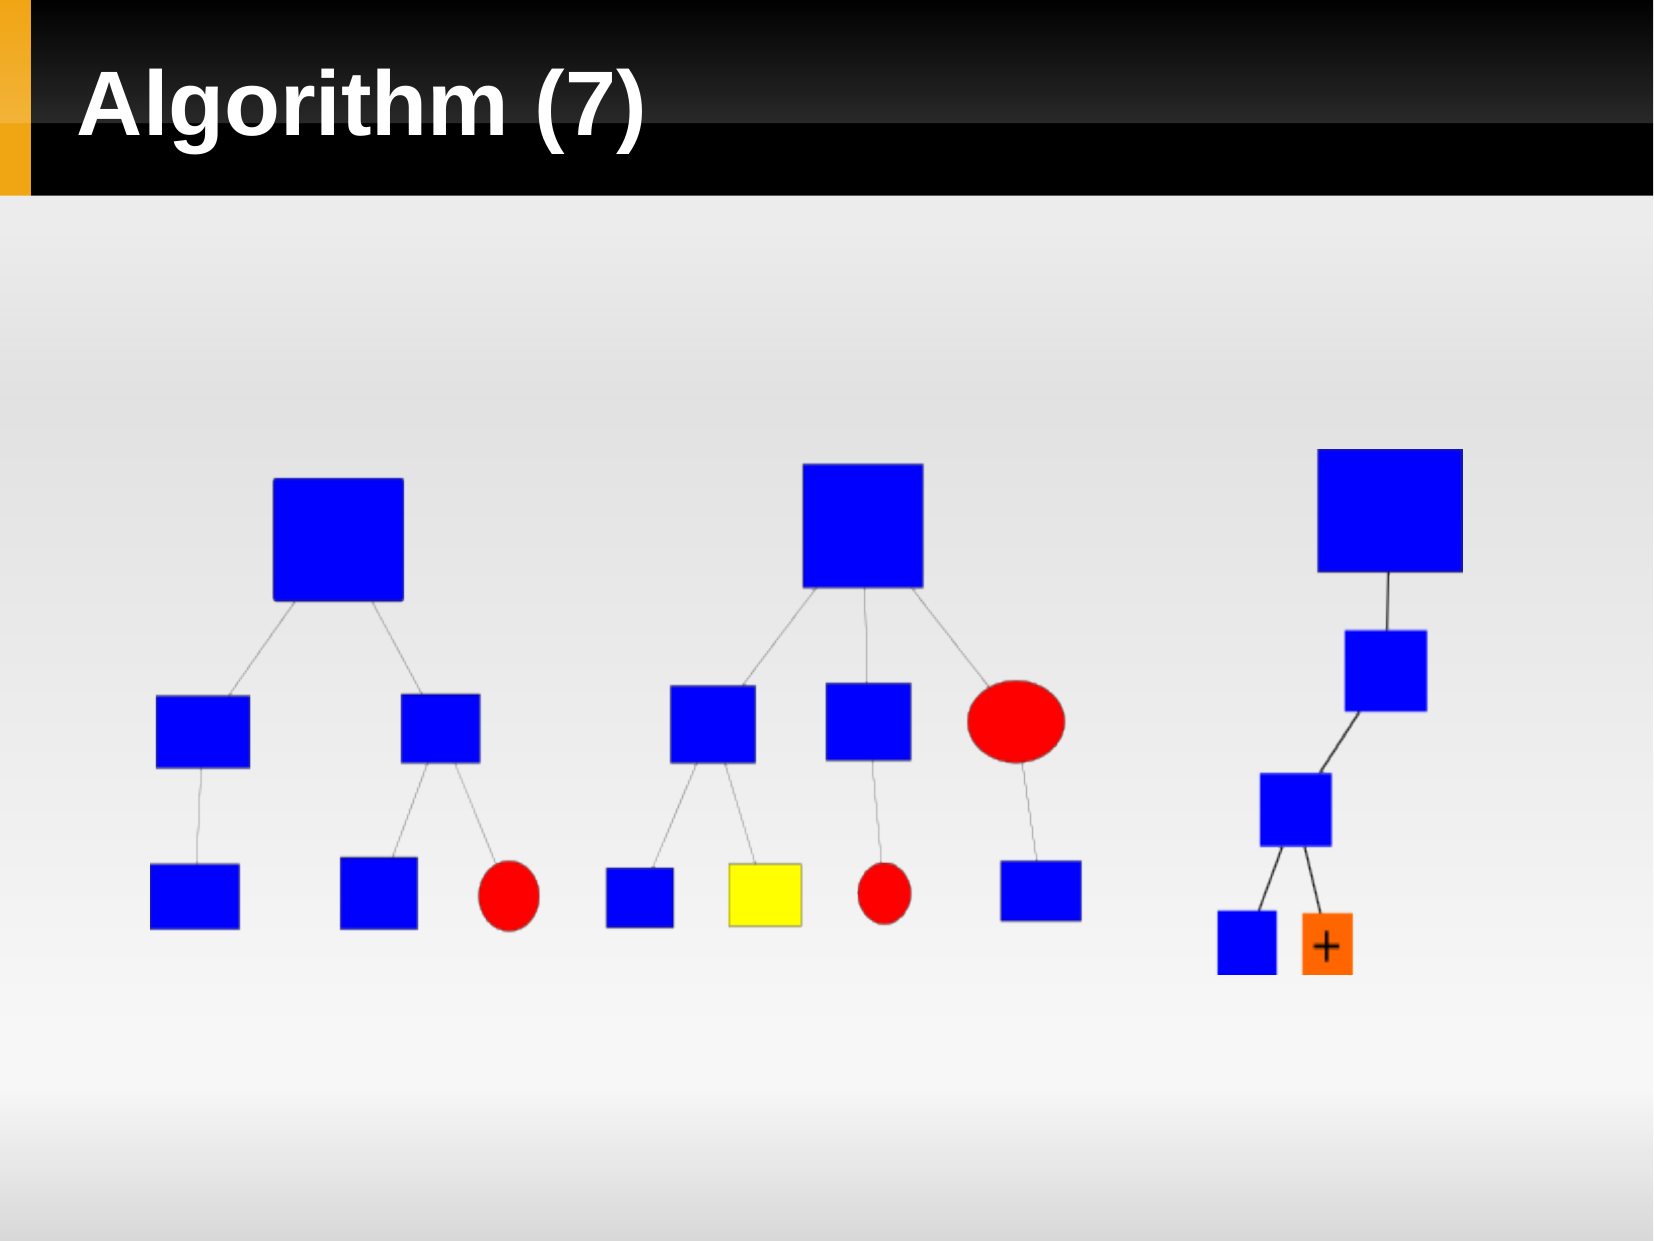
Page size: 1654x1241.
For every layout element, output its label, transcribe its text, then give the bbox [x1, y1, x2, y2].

picture [0, 0, 1654, 1241]
title Algorithm (7) [76, 0, 1565, 208]
